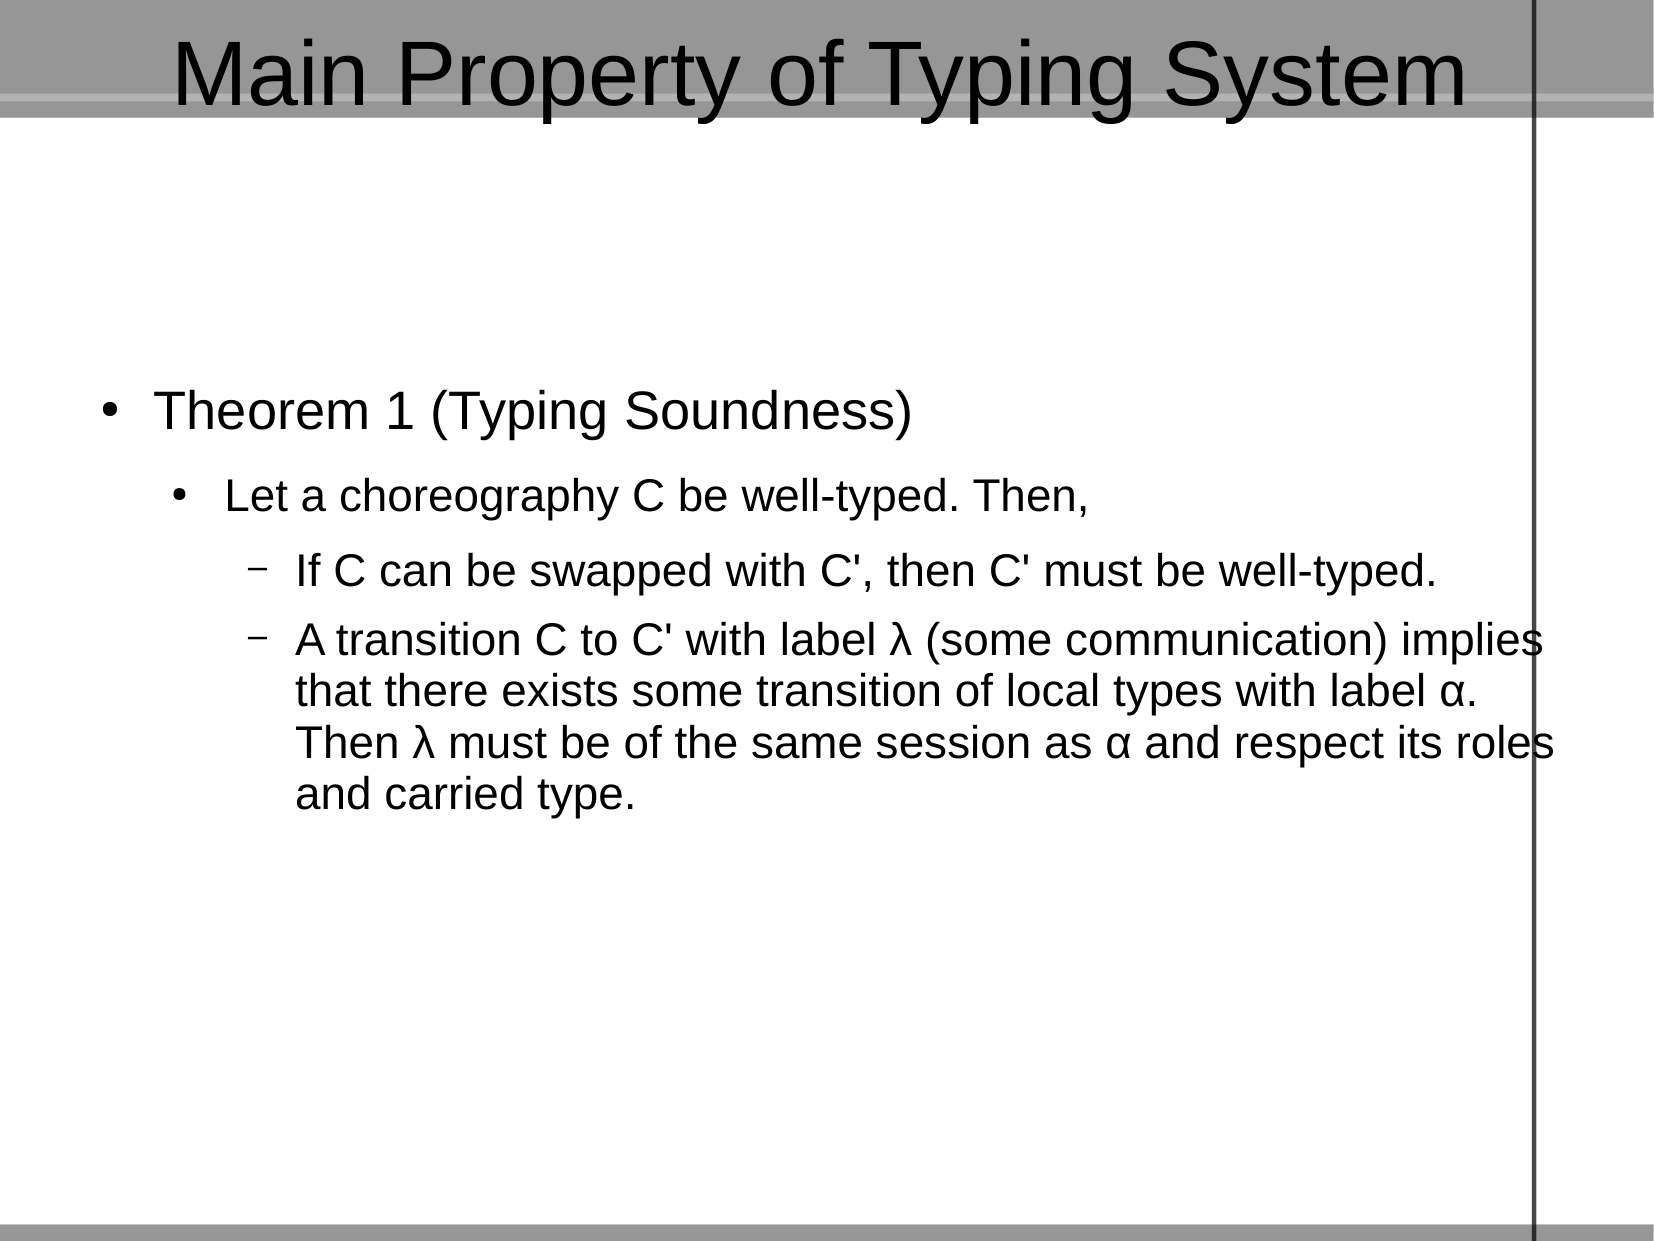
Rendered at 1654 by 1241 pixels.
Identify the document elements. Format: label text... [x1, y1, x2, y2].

picture [0, 0, 1654, 1241]
list Theorem 1 (Typing Soundness) Let a choreography C be well-typed. Then, If C can be swapped with C', then C' must be well-typed. A transition C to C' with label λ (some communication) implies that there exists some transition of local types with label α. Then λ must be of the same session as α and respect its roles and carried type. [82, 290, 1571, 1109]
title Main Property of Typing System [76, 0, 1565, 178]
